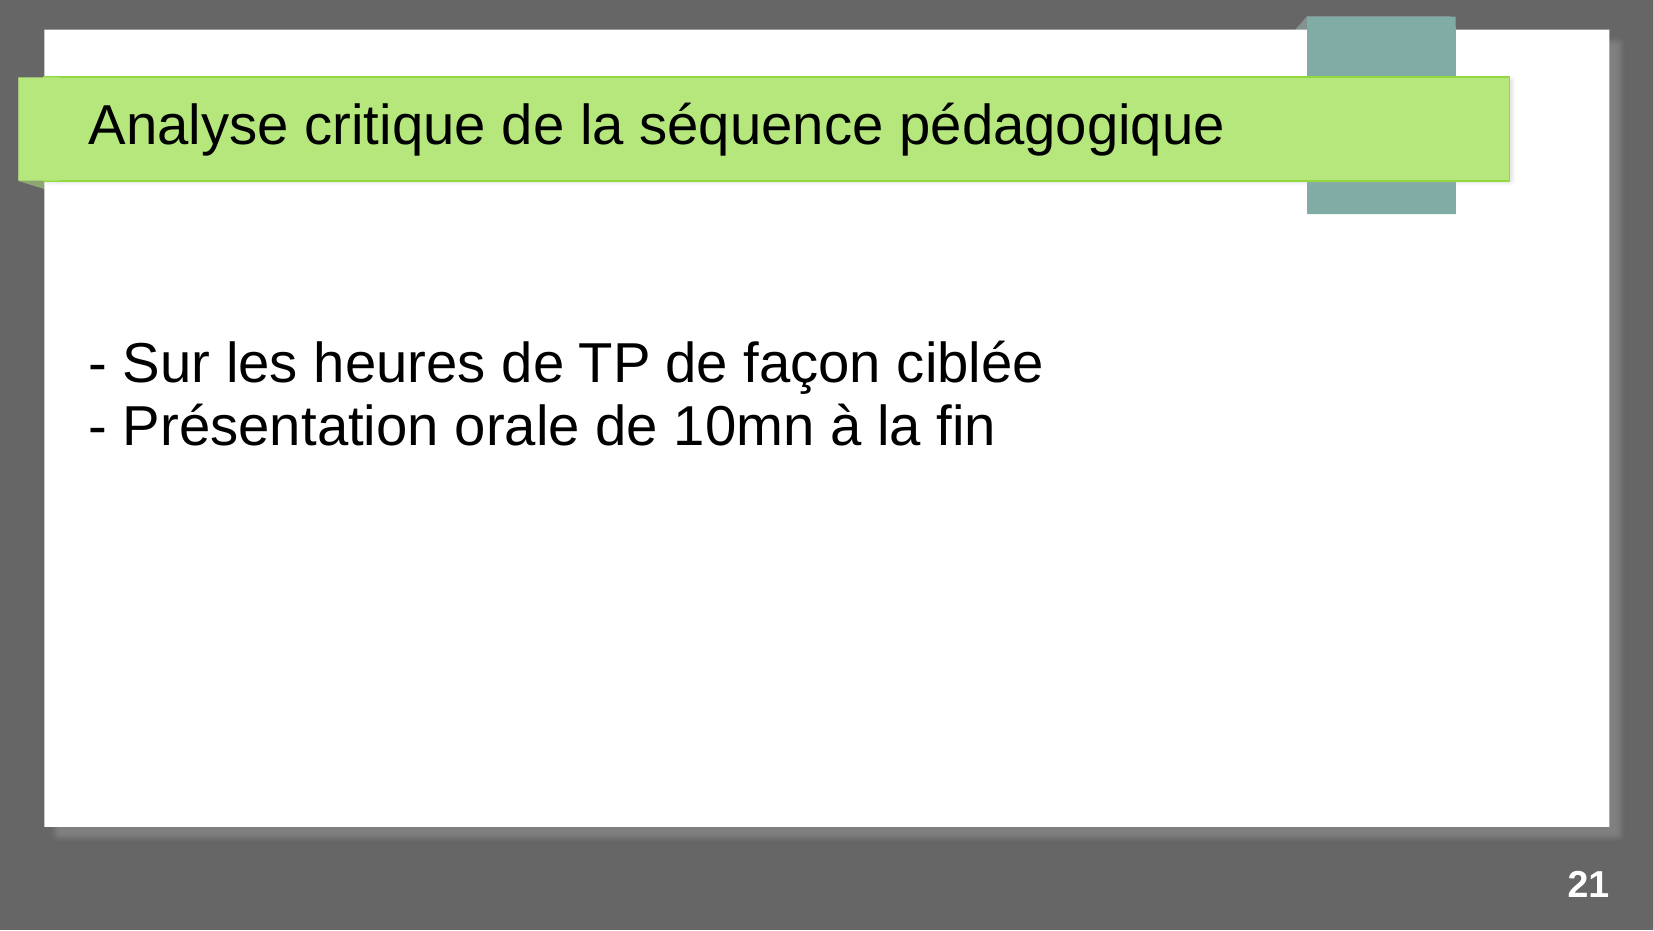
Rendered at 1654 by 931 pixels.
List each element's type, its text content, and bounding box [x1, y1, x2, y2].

title Analyse critique de la séquence pédagogique [88, 73, 1506, 178]
title - Sur les heures de TP de façon ciblée - Présentation orale de 10mn à la fin [88, 257, 1506, 532]
text_box <numéro> [974, 856, 1625, 916]
